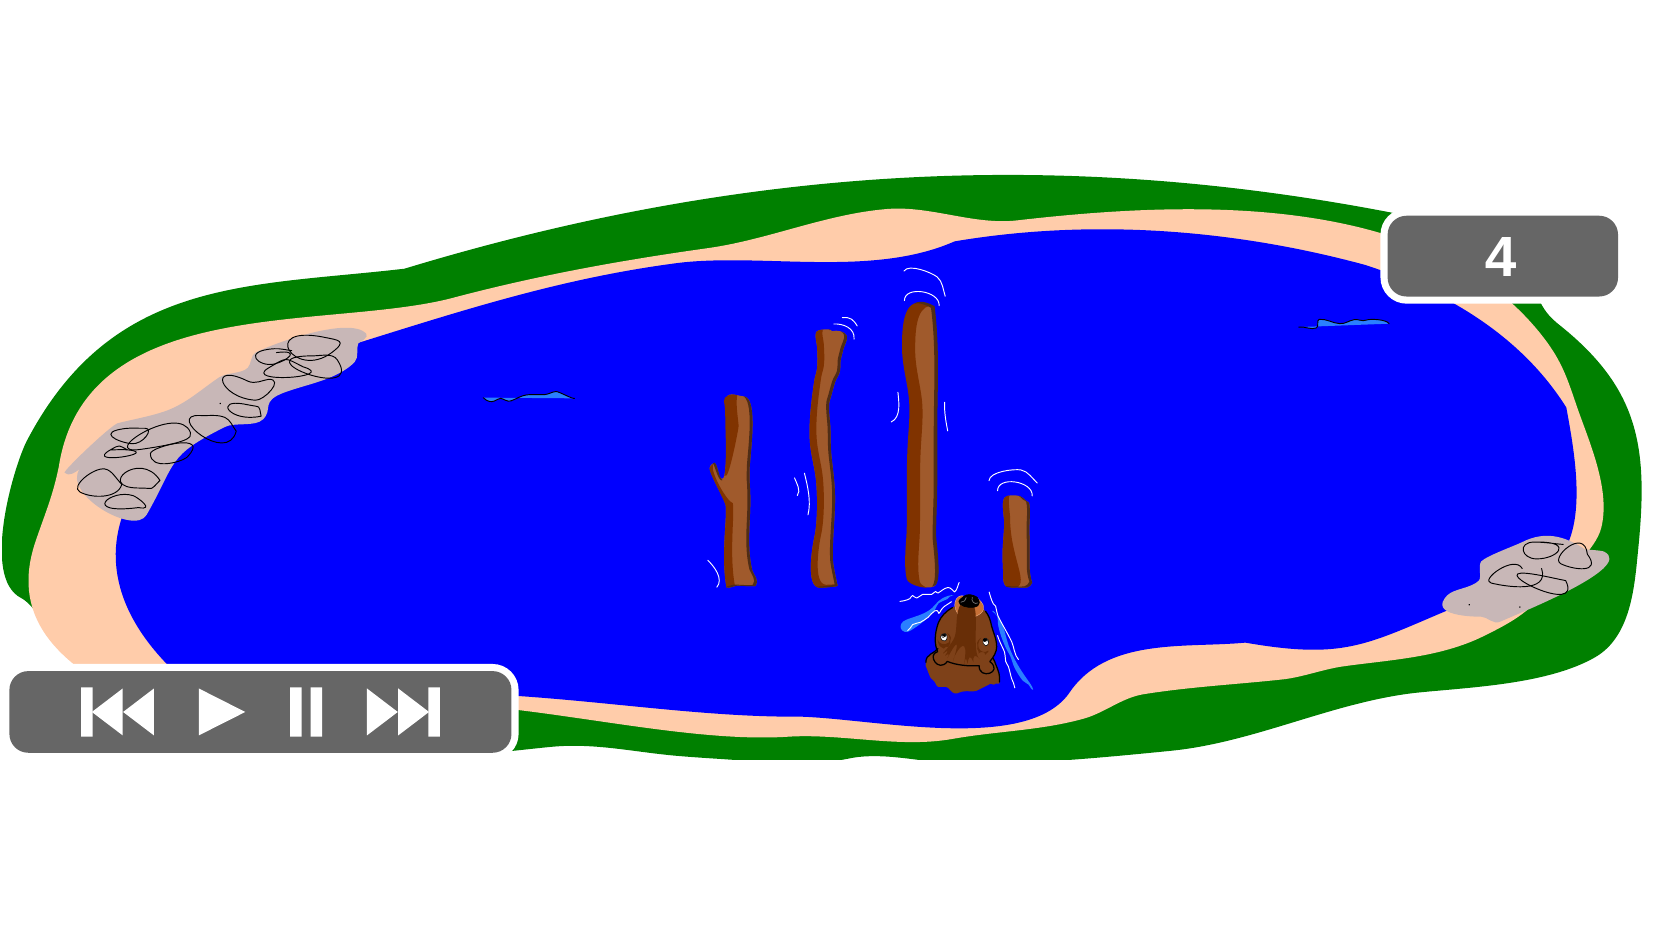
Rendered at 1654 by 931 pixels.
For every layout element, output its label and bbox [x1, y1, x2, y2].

picture [2, 174, 1654, 760]
